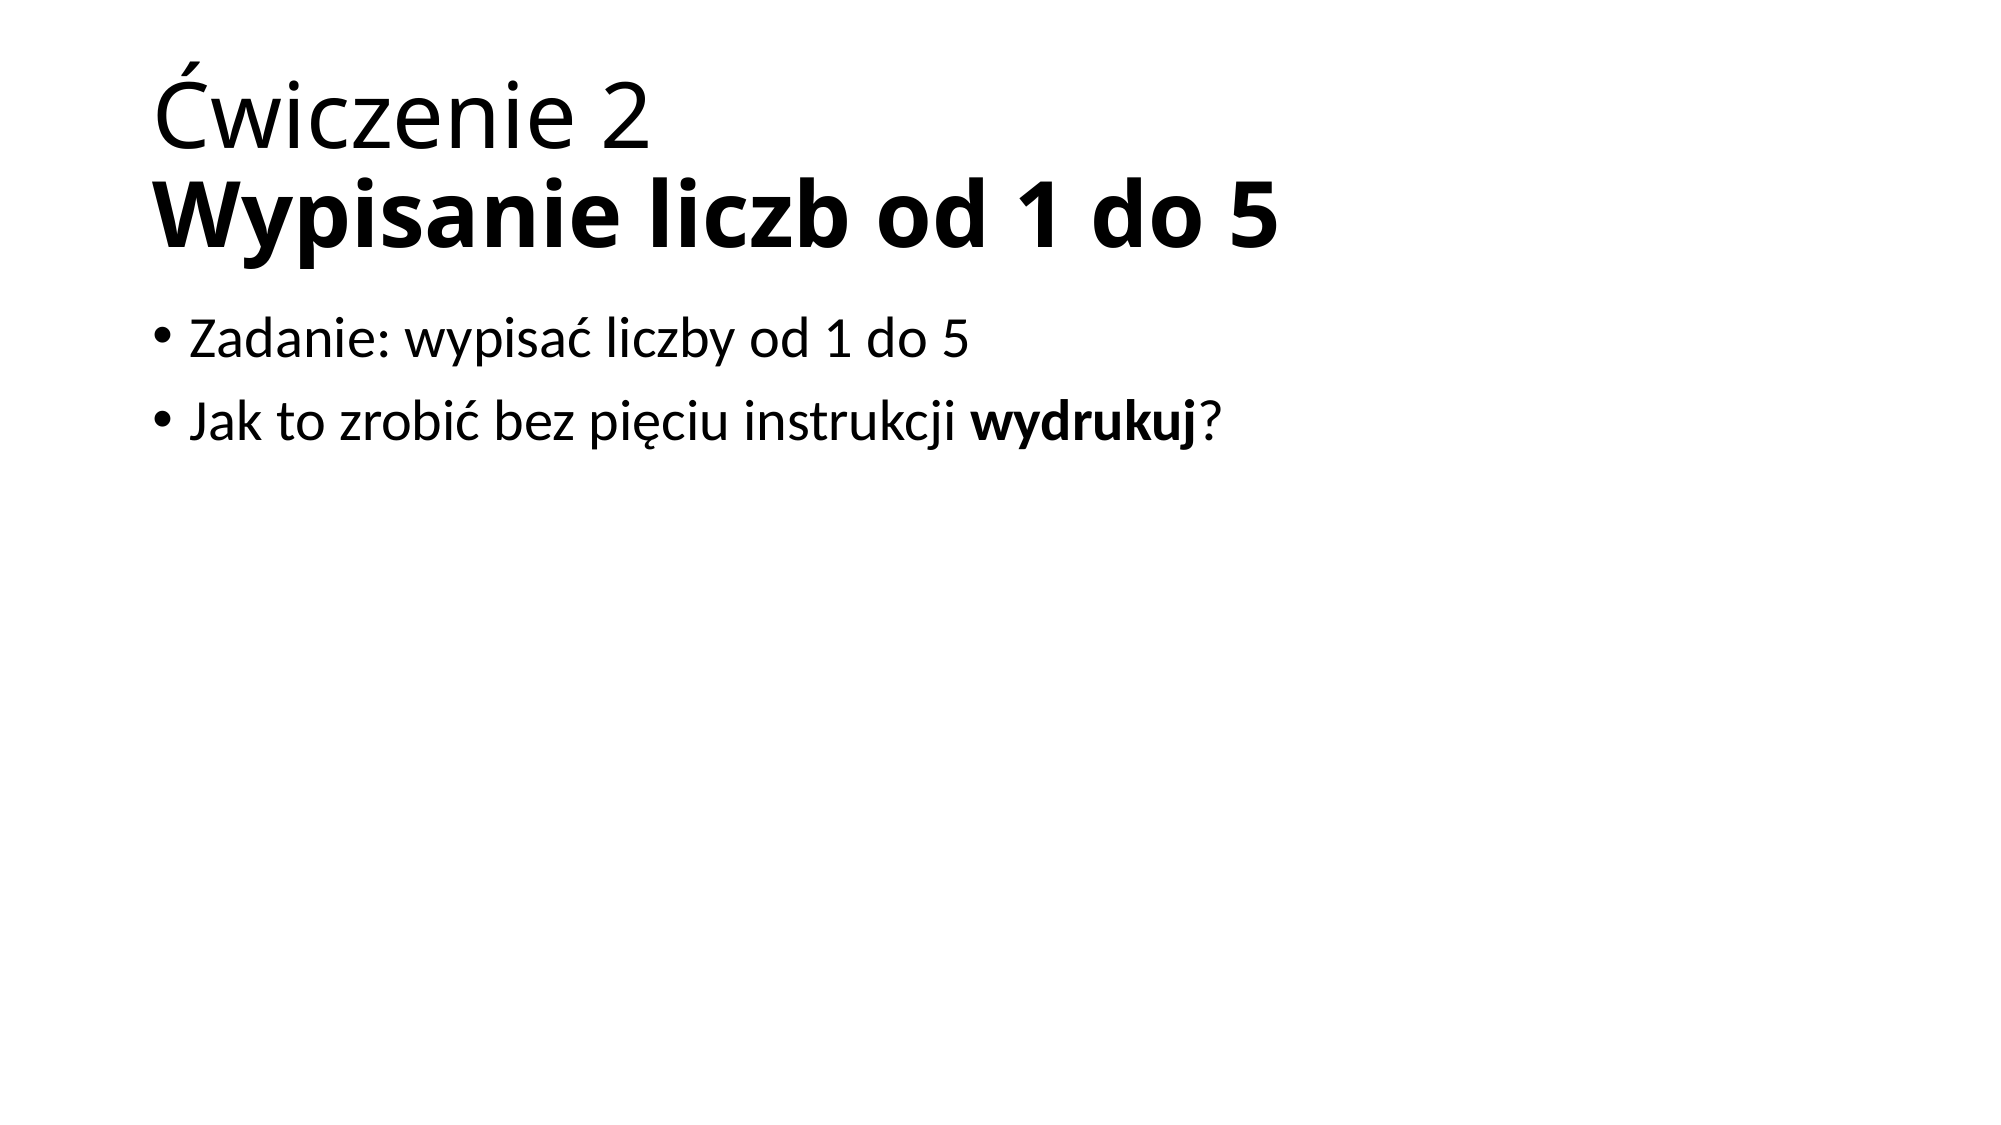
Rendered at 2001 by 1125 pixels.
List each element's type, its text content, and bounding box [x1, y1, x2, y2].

list Zadanie: wypisać liczby od 1 do 5 Jak to zrobić bez pięciu instrukcji wydrukuj? [137, 299, 1863, 1014]
title Ćwiczenie 2 Wypisanie liczb od 1 do 5 [137, 59, 1863, 278]
